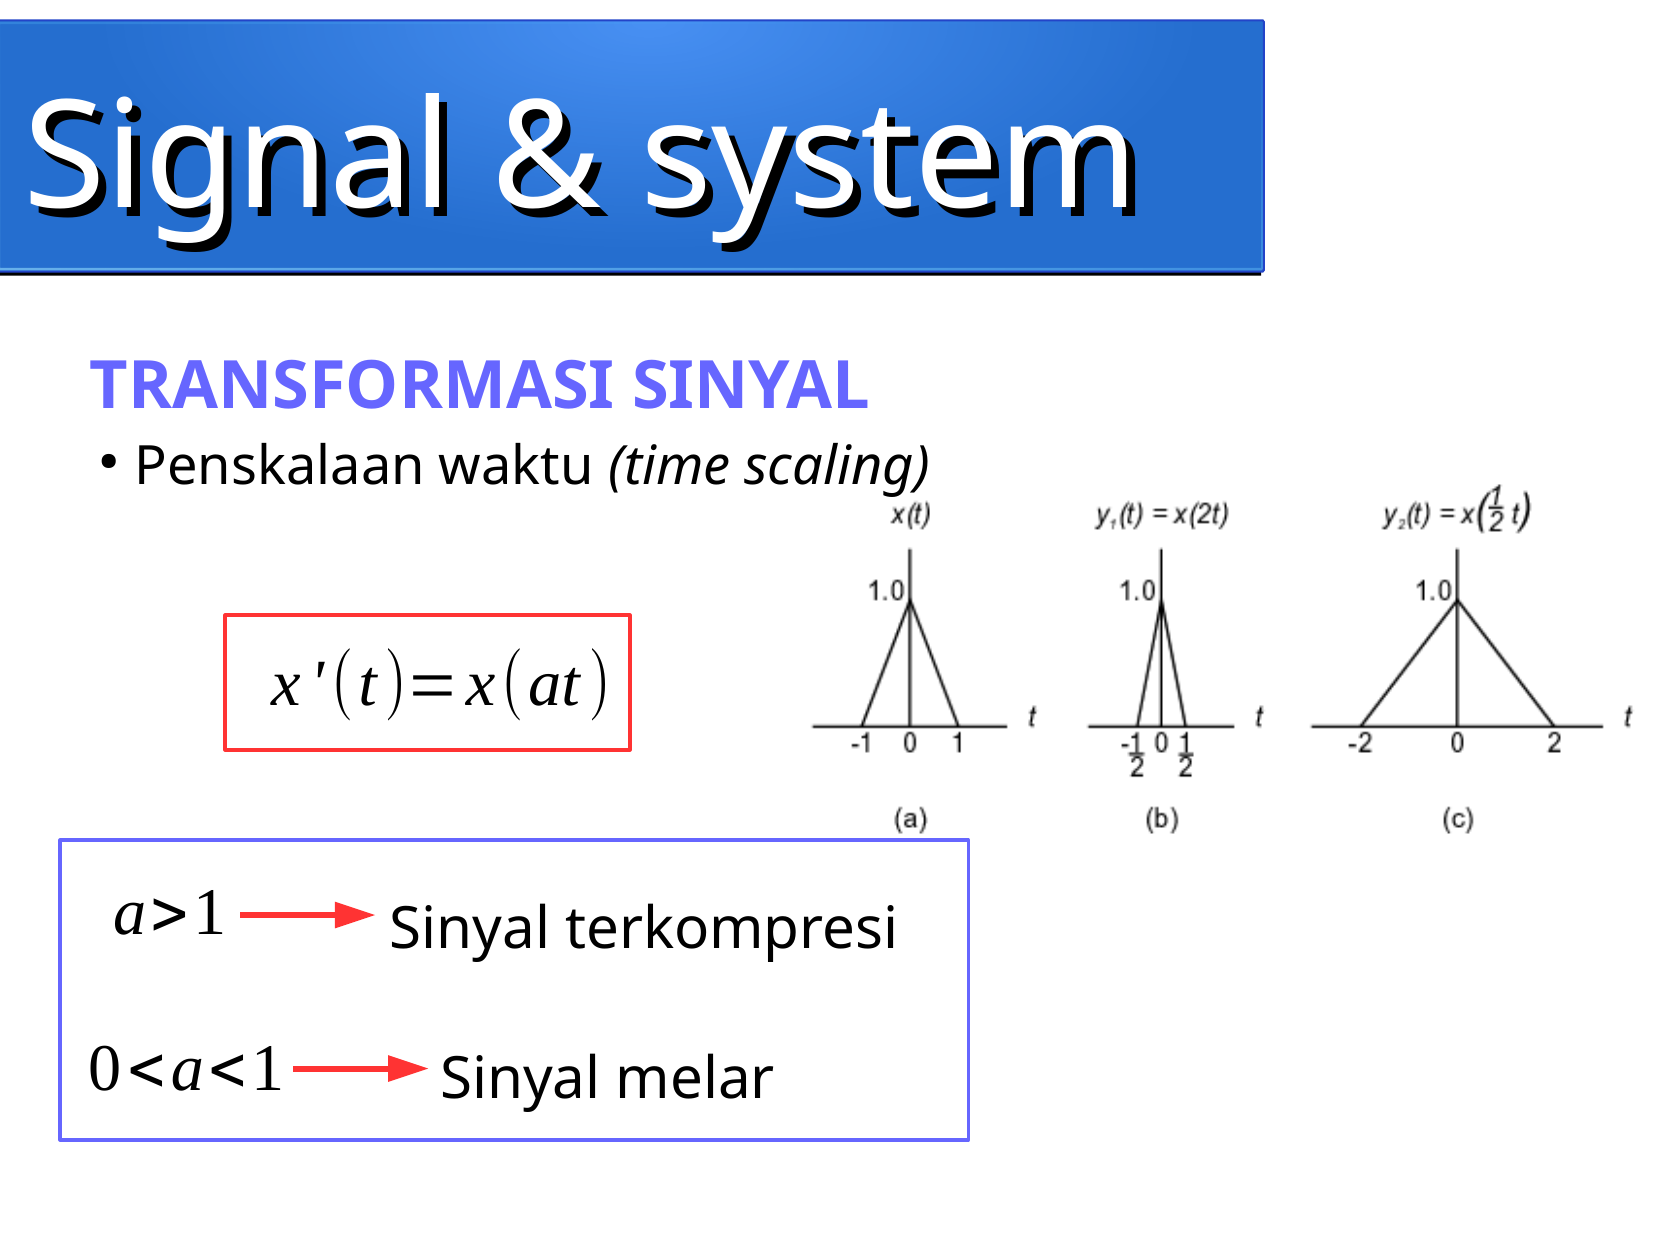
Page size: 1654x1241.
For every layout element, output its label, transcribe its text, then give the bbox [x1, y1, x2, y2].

picture [798, 479, 1654, 841]
text_box TRANSFORMASI SINYAL [75, 330, 990, 423]
text_box Penskalaan waktu (time scaling) [84, 418, 1029, 497]
text_box Sinyal terkompresi [375, 878, 949, 962]
title Signal & system [23, 0, 1323, 325]
chart [82, 1031, 291, 1106]
chart [105, 875, 233, 950]
text_box Sinyal melar [425, 1028, 901, 1112]
chart [260, 645, 617, 725]
